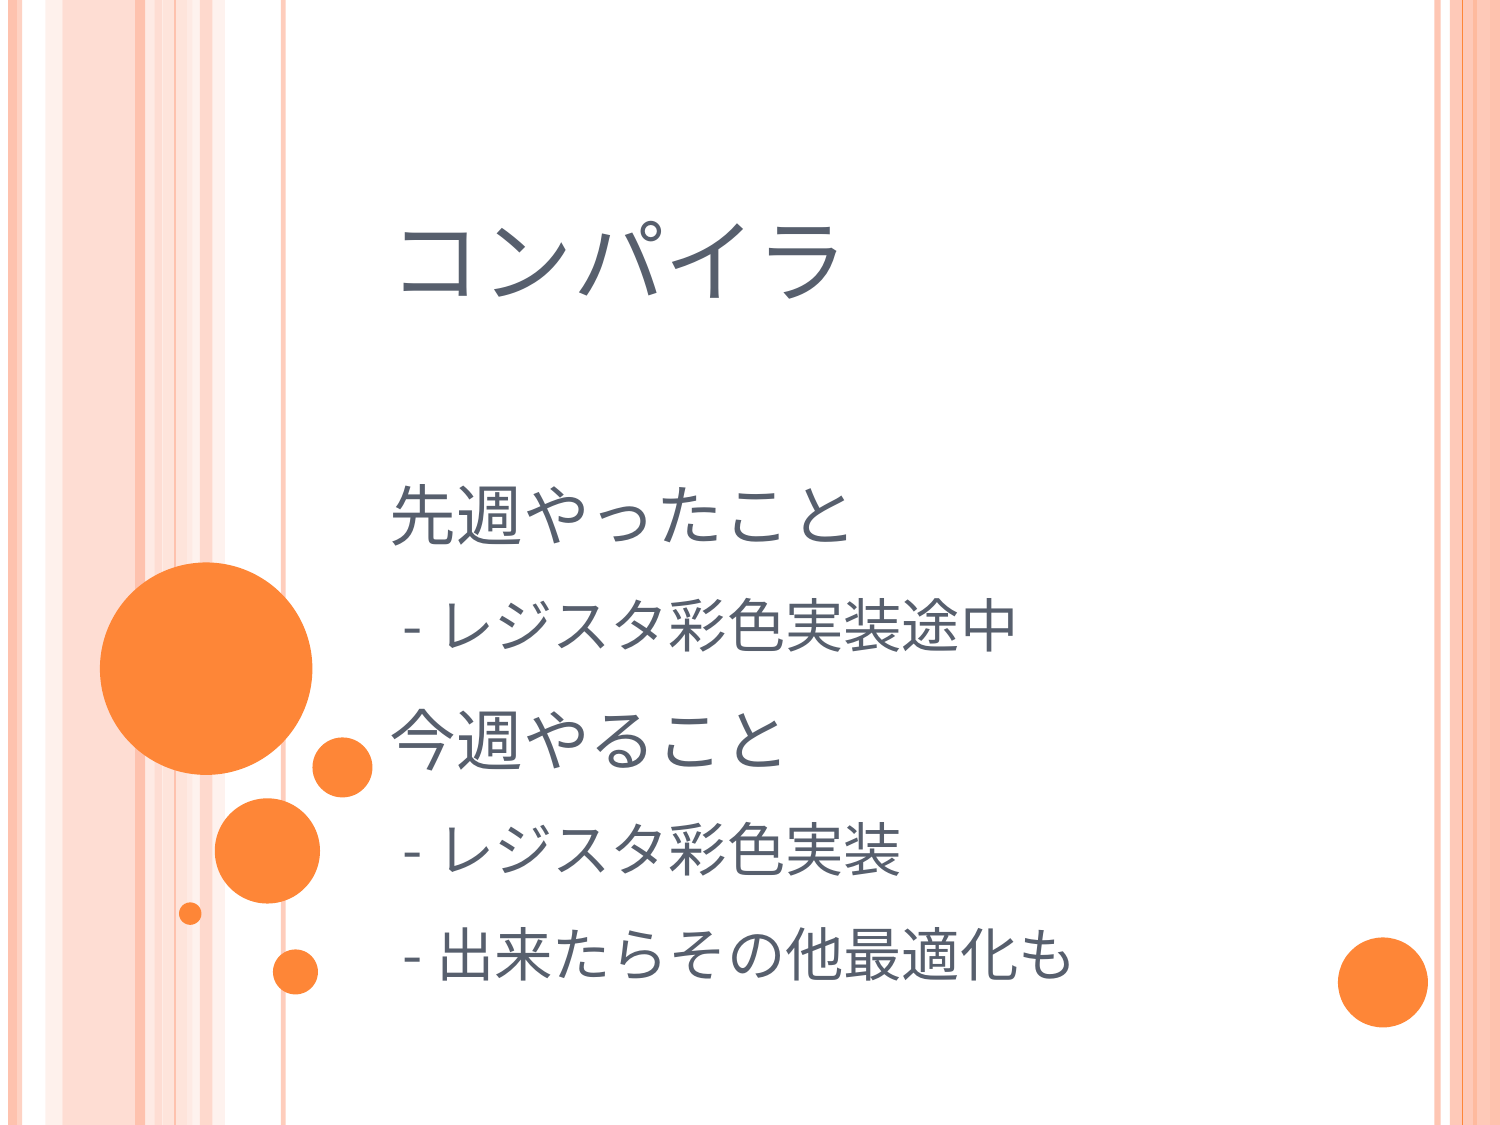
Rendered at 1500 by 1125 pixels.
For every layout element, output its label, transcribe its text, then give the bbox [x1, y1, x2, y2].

title コンパイラ 先週やったこと - レジスタ彩色実装途中 今週やること - レジスタ彩色実装 - 出来たらその他最適化も [375, 90, 1388, 1047]
